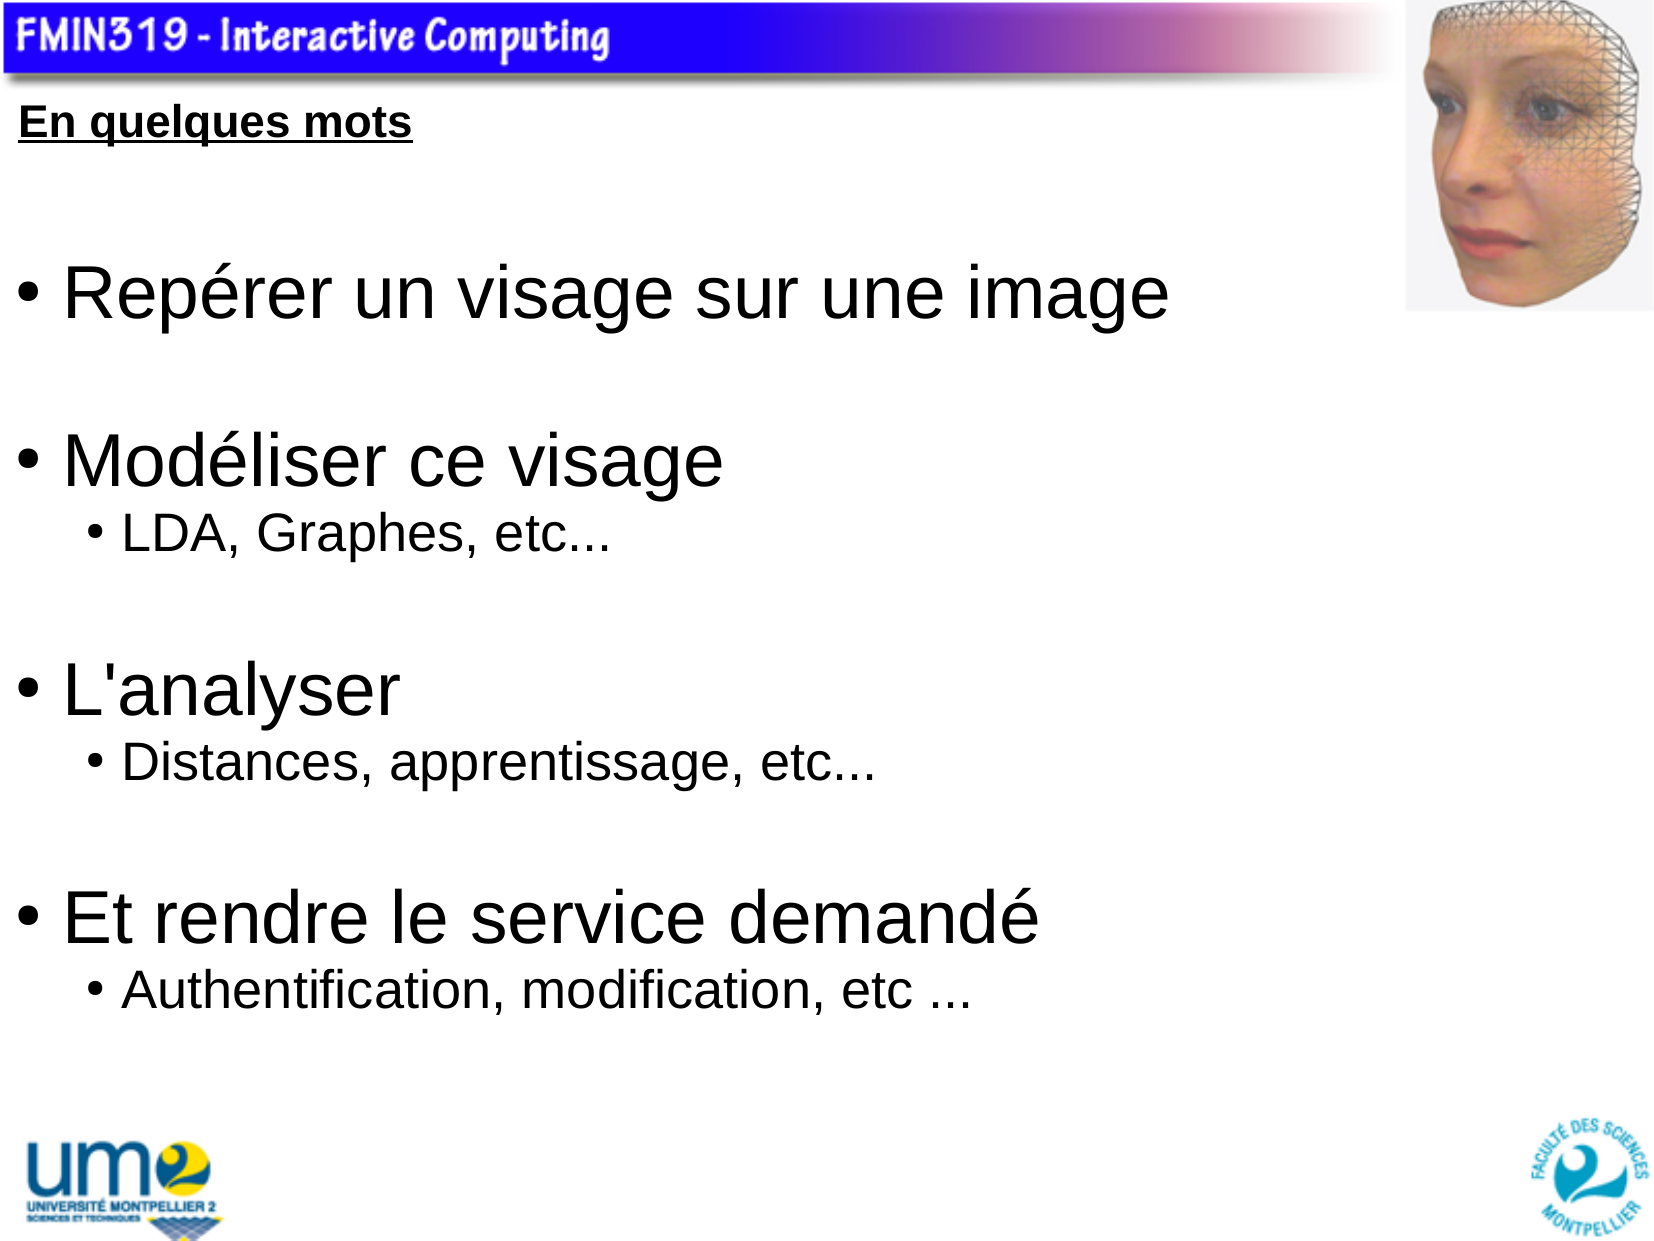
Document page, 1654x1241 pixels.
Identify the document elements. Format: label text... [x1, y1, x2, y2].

text_box En quelques mots [3, 88, 1654, 243]
text_box Repérer un visage sur une image Modéliser ce visage LDA, Graphes, etc... L'analyser Distances, apprentissage, etc... Et rendre le service demandé Authentification, modification, etc ... [0, 243, 1654, 1028]
picture [0, 0, 1654, 243]
picture [0, 1028, 1654, 1241]
